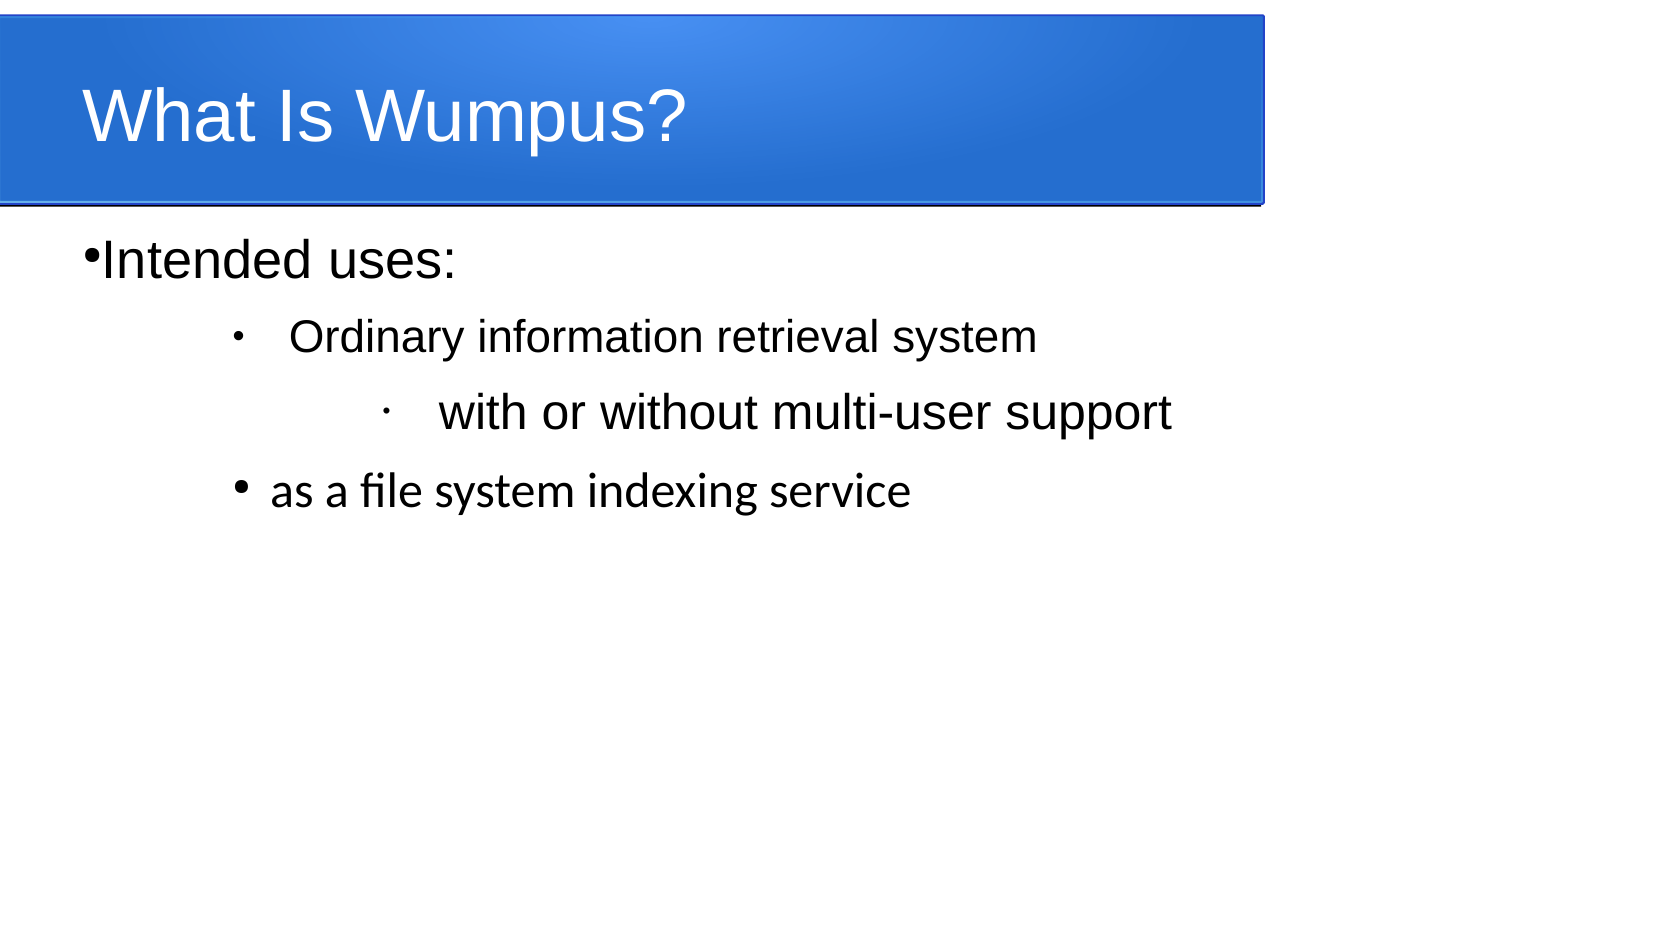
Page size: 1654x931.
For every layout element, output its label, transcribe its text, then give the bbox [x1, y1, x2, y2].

list Intended uses: Ordinary information retrieval system with or without multi-user support as a file system indexing service [82, 224, 1571, 764]
title What Is Wumpus? [82, 35, 1235, 189]
